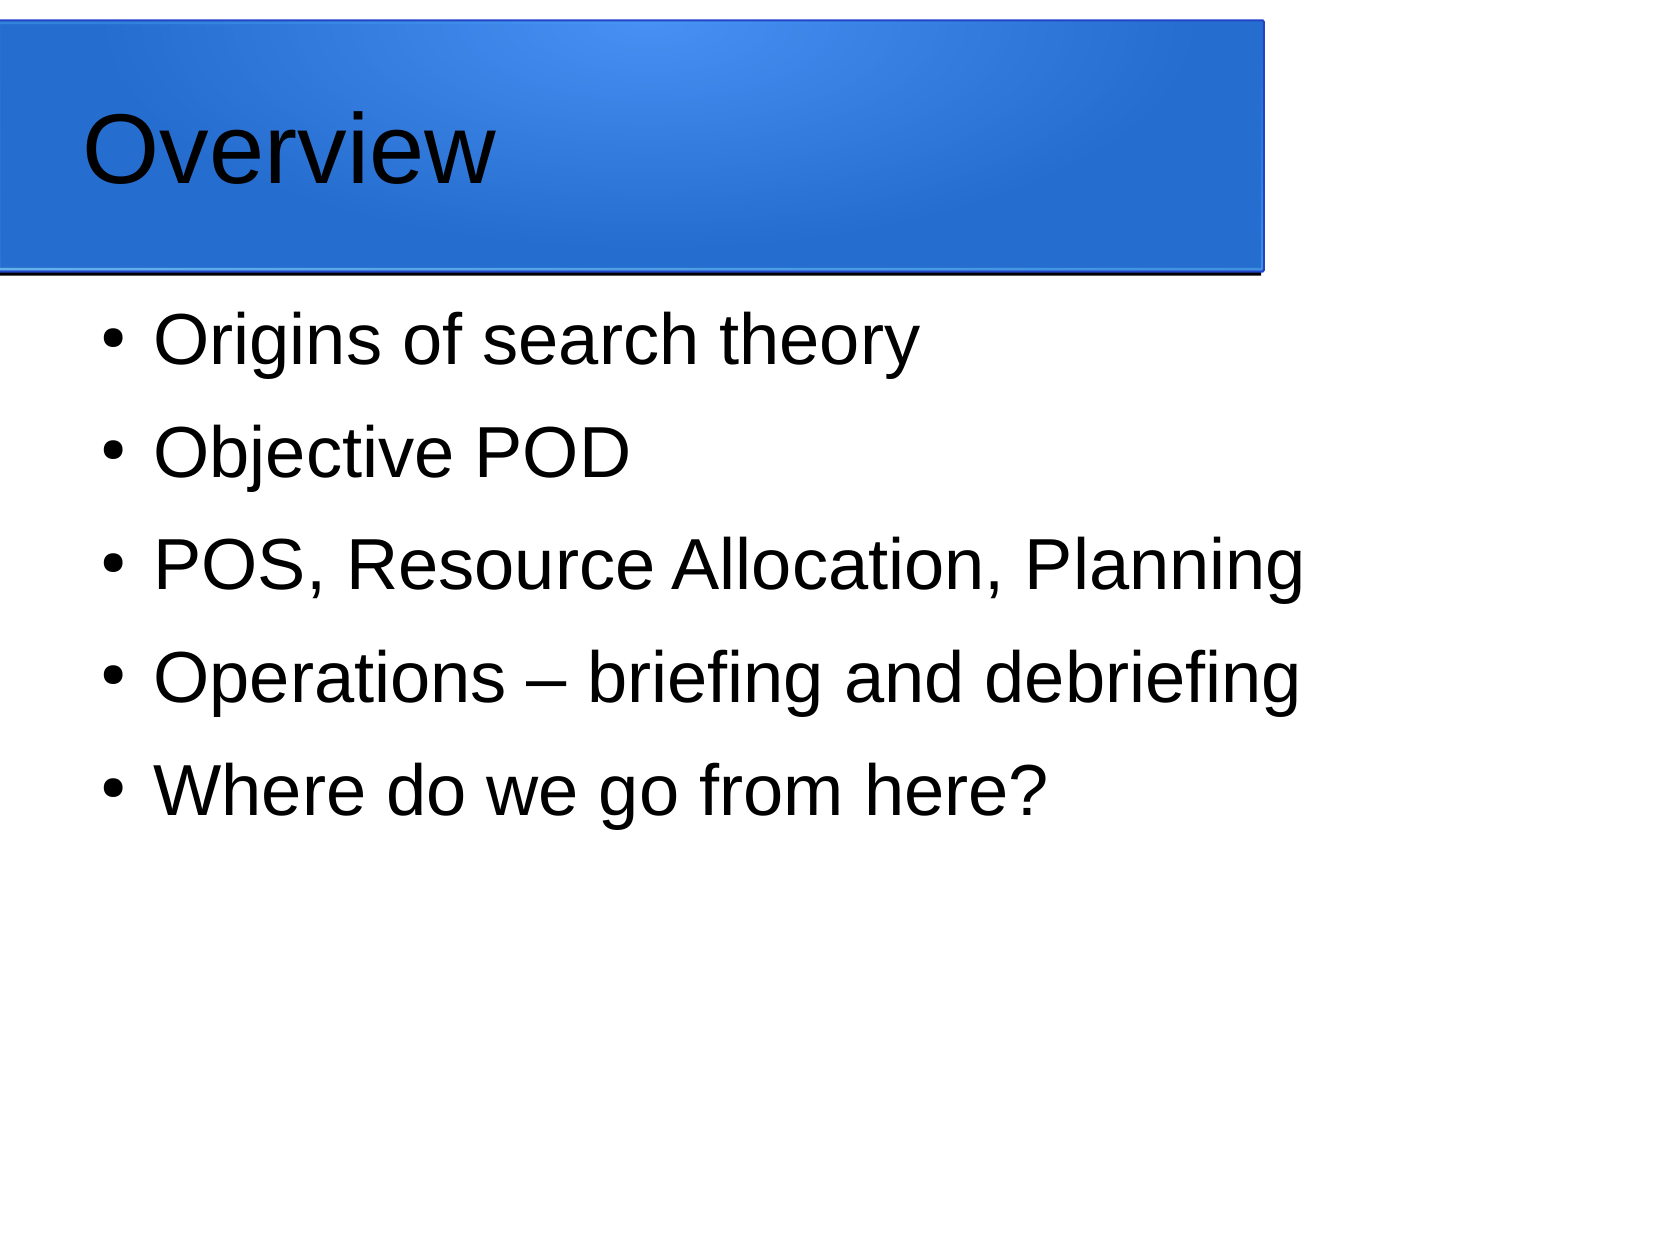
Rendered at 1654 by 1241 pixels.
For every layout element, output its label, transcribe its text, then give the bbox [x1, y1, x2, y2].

list Origins of search theory Objective POD POS, Resource Allocation, Planning Operations – briefing and debriefing Where do we go from here? [82, 299, 1571, 1019]
title Overview [82, 47, 1235, 252]
